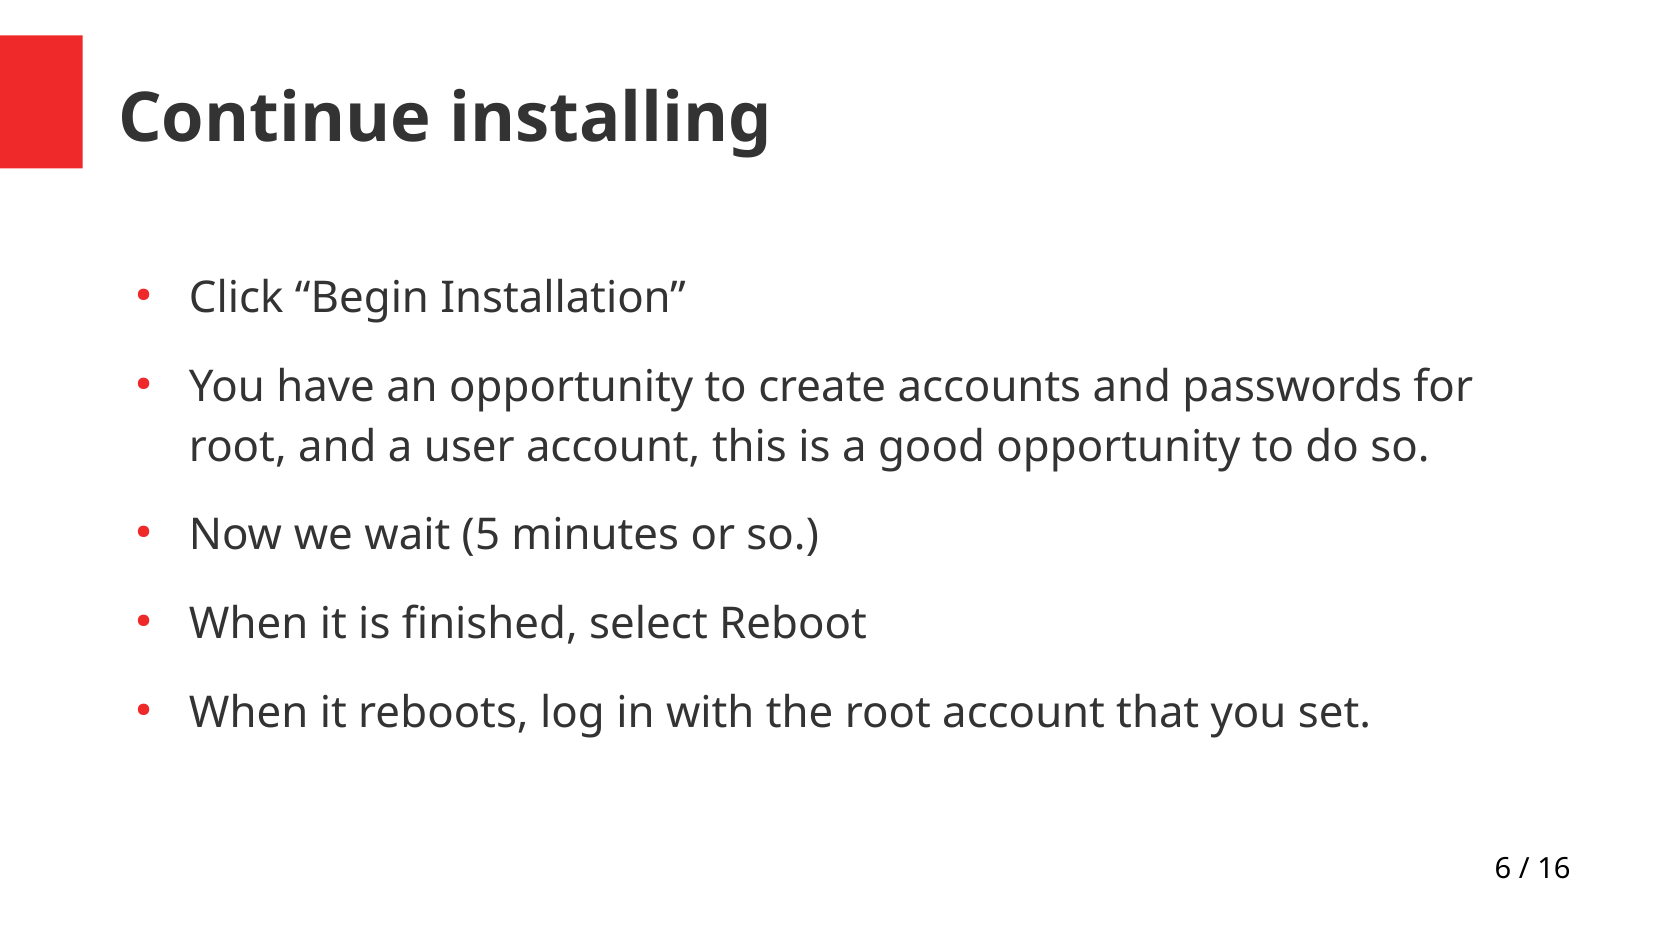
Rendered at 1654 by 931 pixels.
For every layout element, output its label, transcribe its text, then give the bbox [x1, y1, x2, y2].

title Continue installing [118, 37, 1571, 193]
list Click “Begin Installation” You have an opportunity to create accounts and passwords for root, and a user account, this is a good opportunity to do so. Now we wait (5 minutes or so.) When it is finished, select Reboot When it reboots, log in with the root account that you set. [118, 265, 1536, 806]
